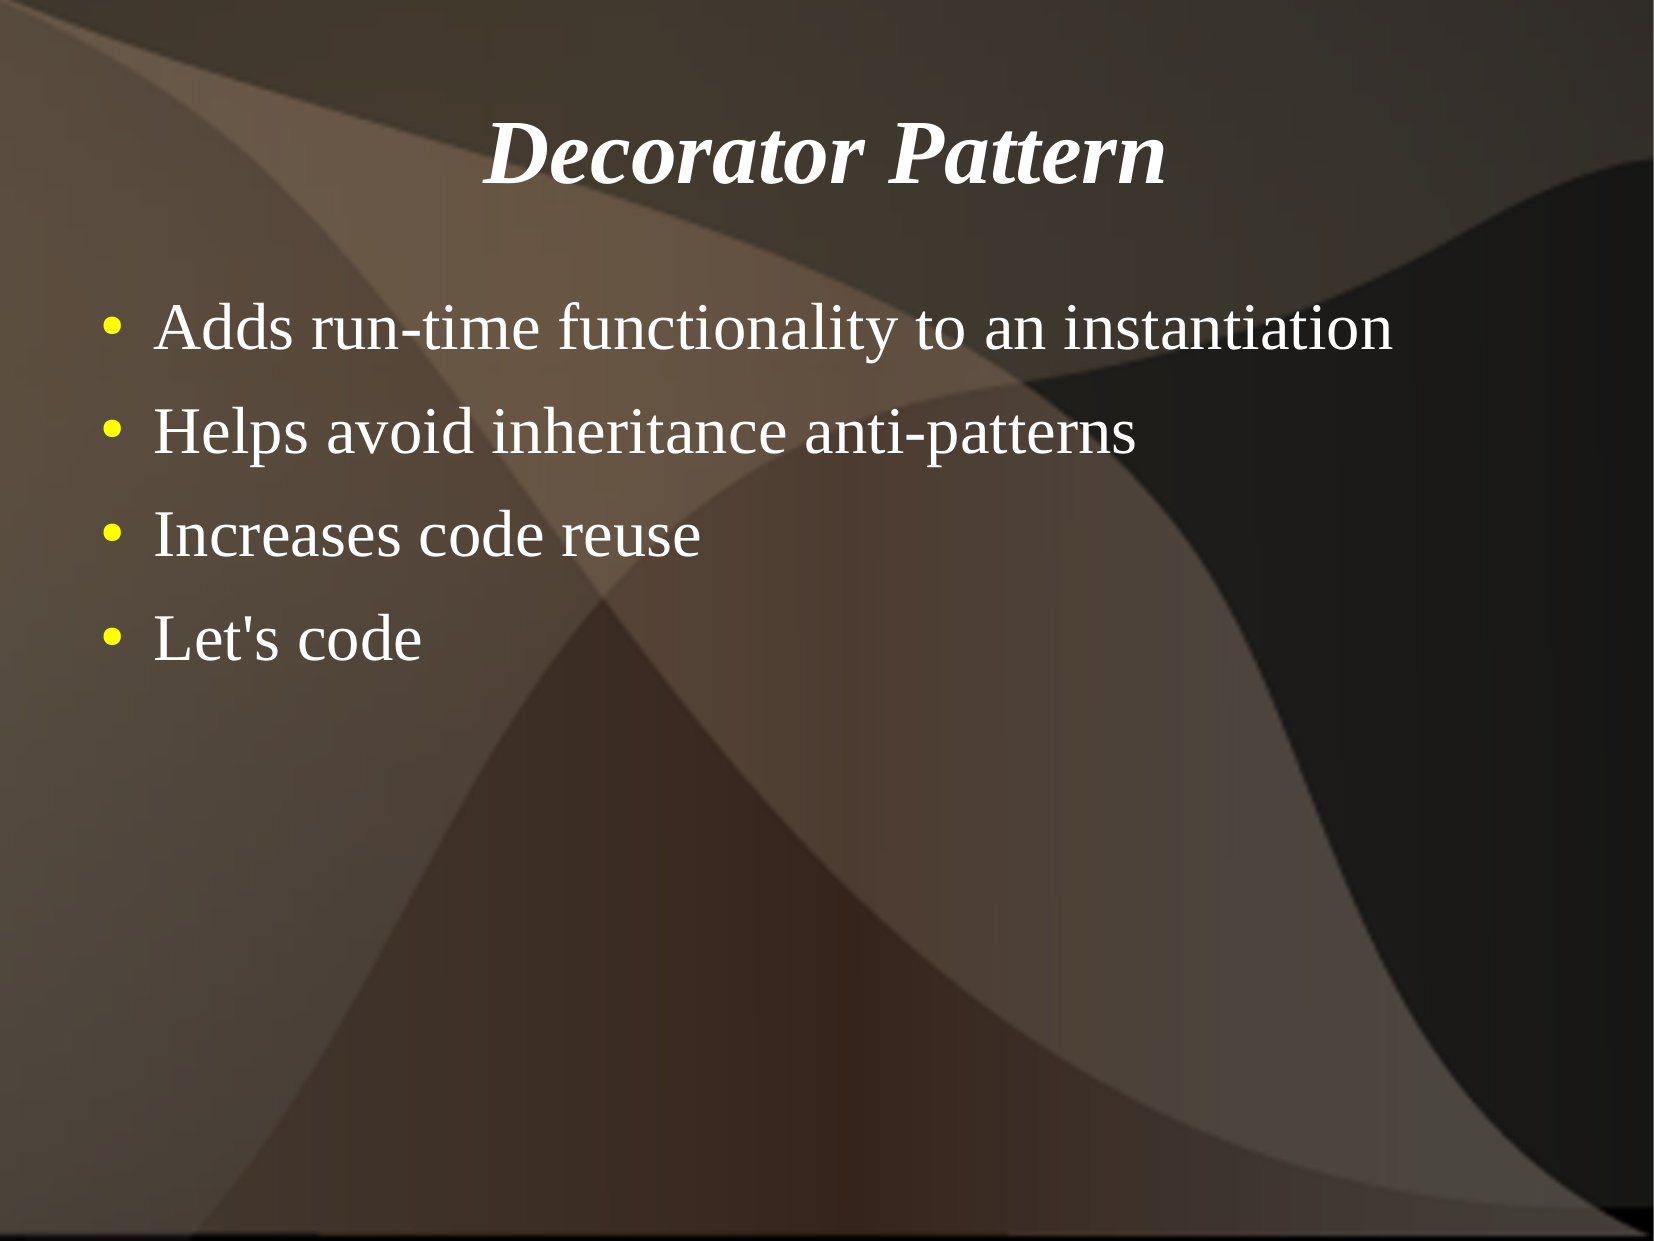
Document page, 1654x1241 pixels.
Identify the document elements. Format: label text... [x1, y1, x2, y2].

list Adds run-time functionality to an instantiation Helps avoid inheritance anti-patterns Increases code reuse Let's code [82, 290, 1571, 1109]
picture [0, 0, 1654, 1241]
title Decorator Pattern [82, 49, 1571, 257]
